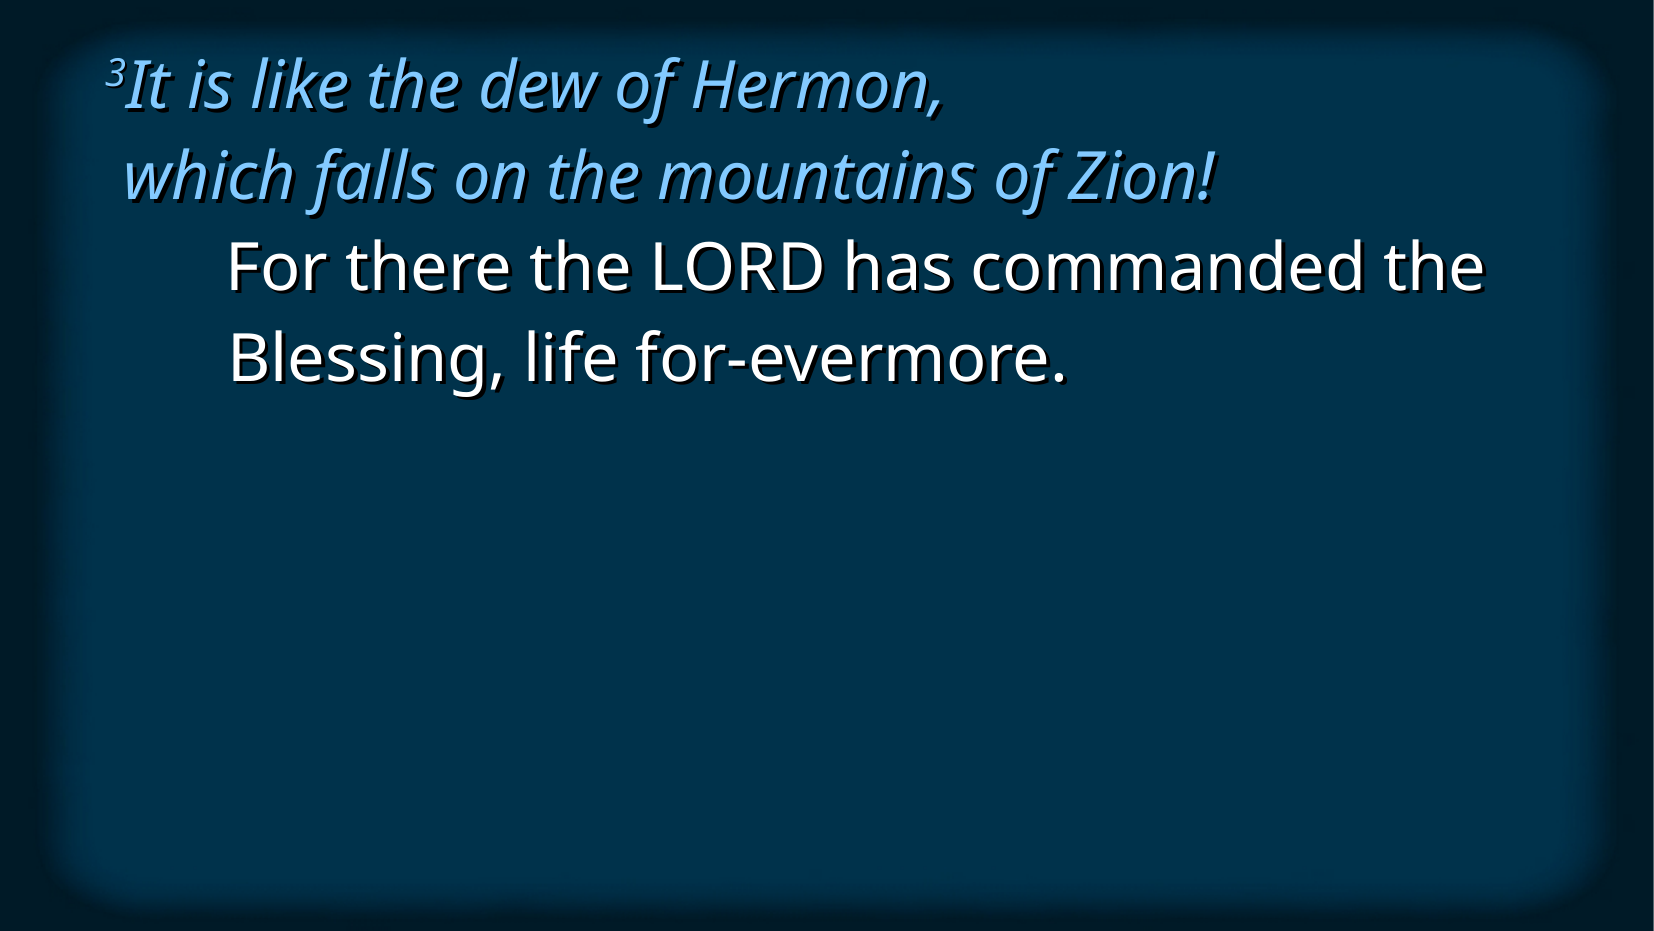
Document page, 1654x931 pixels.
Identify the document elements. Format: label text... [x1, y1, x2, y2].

text_box 3It is like the dew of Hermon, which falls on the mountains of Zion! For there the LORD has commanded the Blessing, life for-evermore. [90, 30, 1576, 400]
picture [0, 0, 1654, 931]
